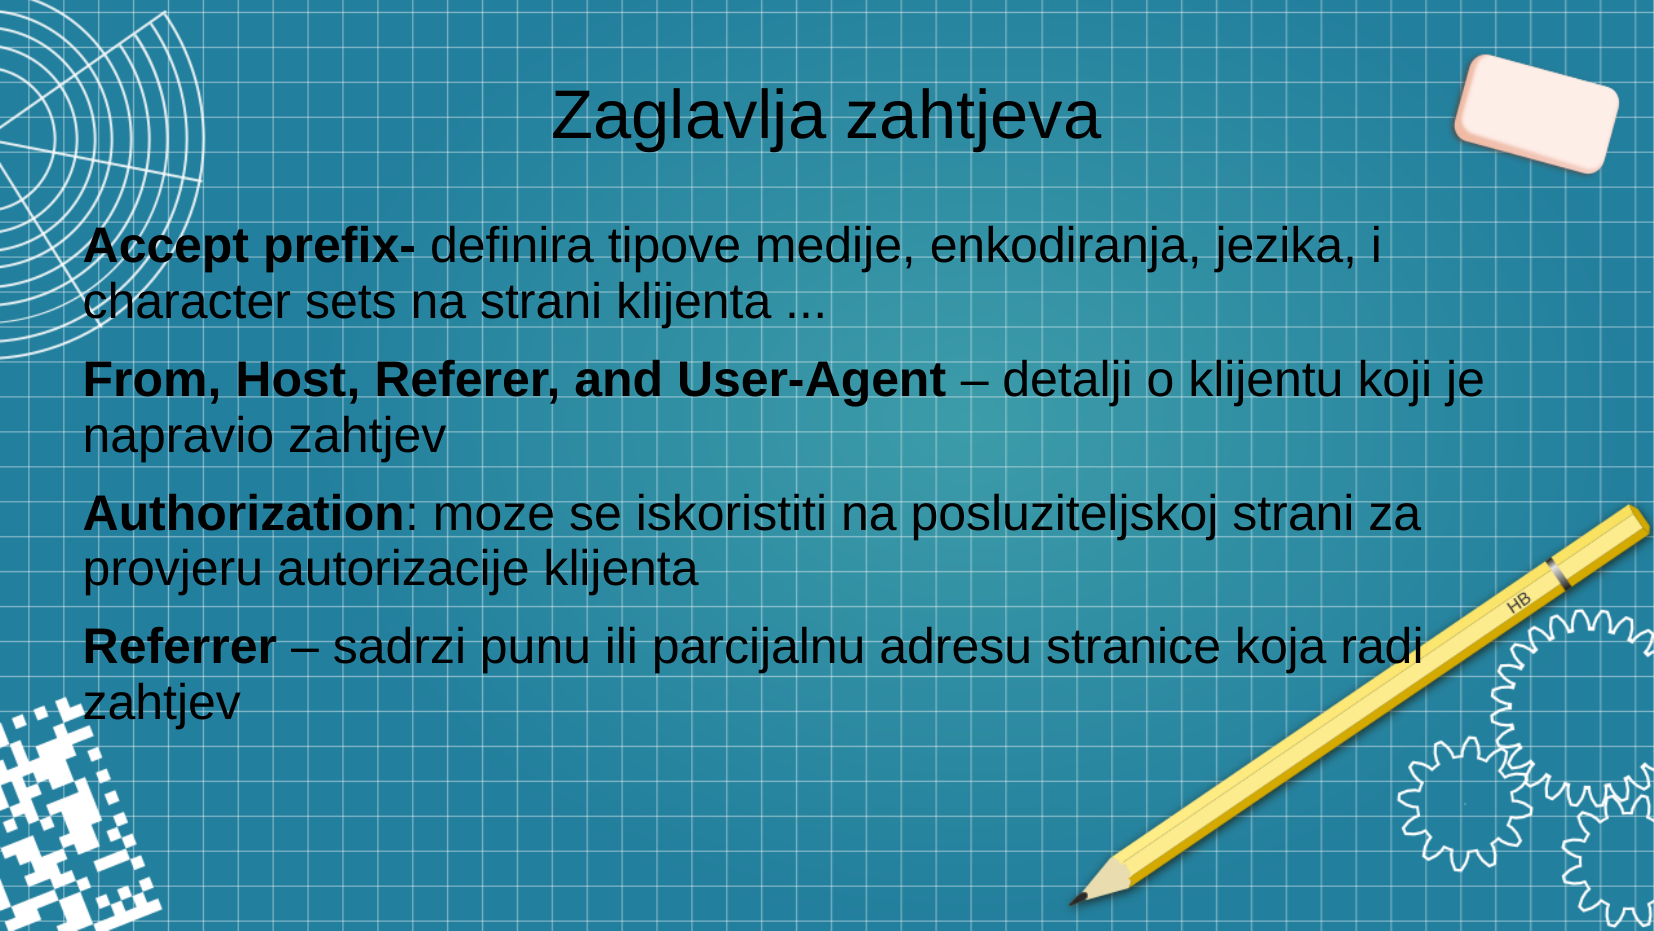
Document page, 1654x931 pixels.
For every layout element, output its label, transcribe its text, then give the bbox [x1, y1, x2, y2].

list Accept prefix- definira tipove medije, enkodiranja, jezika, i character sets na strani klijenta ... From, Host, Referer, and User-Agent – detalji o klijentu koji je napravio zahtjev Authorization: moze se iskoristiti na posluziteljskoj strani za provjeru autorizacije klijenta Referrer – sadrzi punu ili parcijalnu adresu stranice koja radi zahtjev [82, 217, 1571, 758]
title Zaglavlja zahtjeva [82, 37, 1571, 193]
picture [0, 0, 1654, 931]
